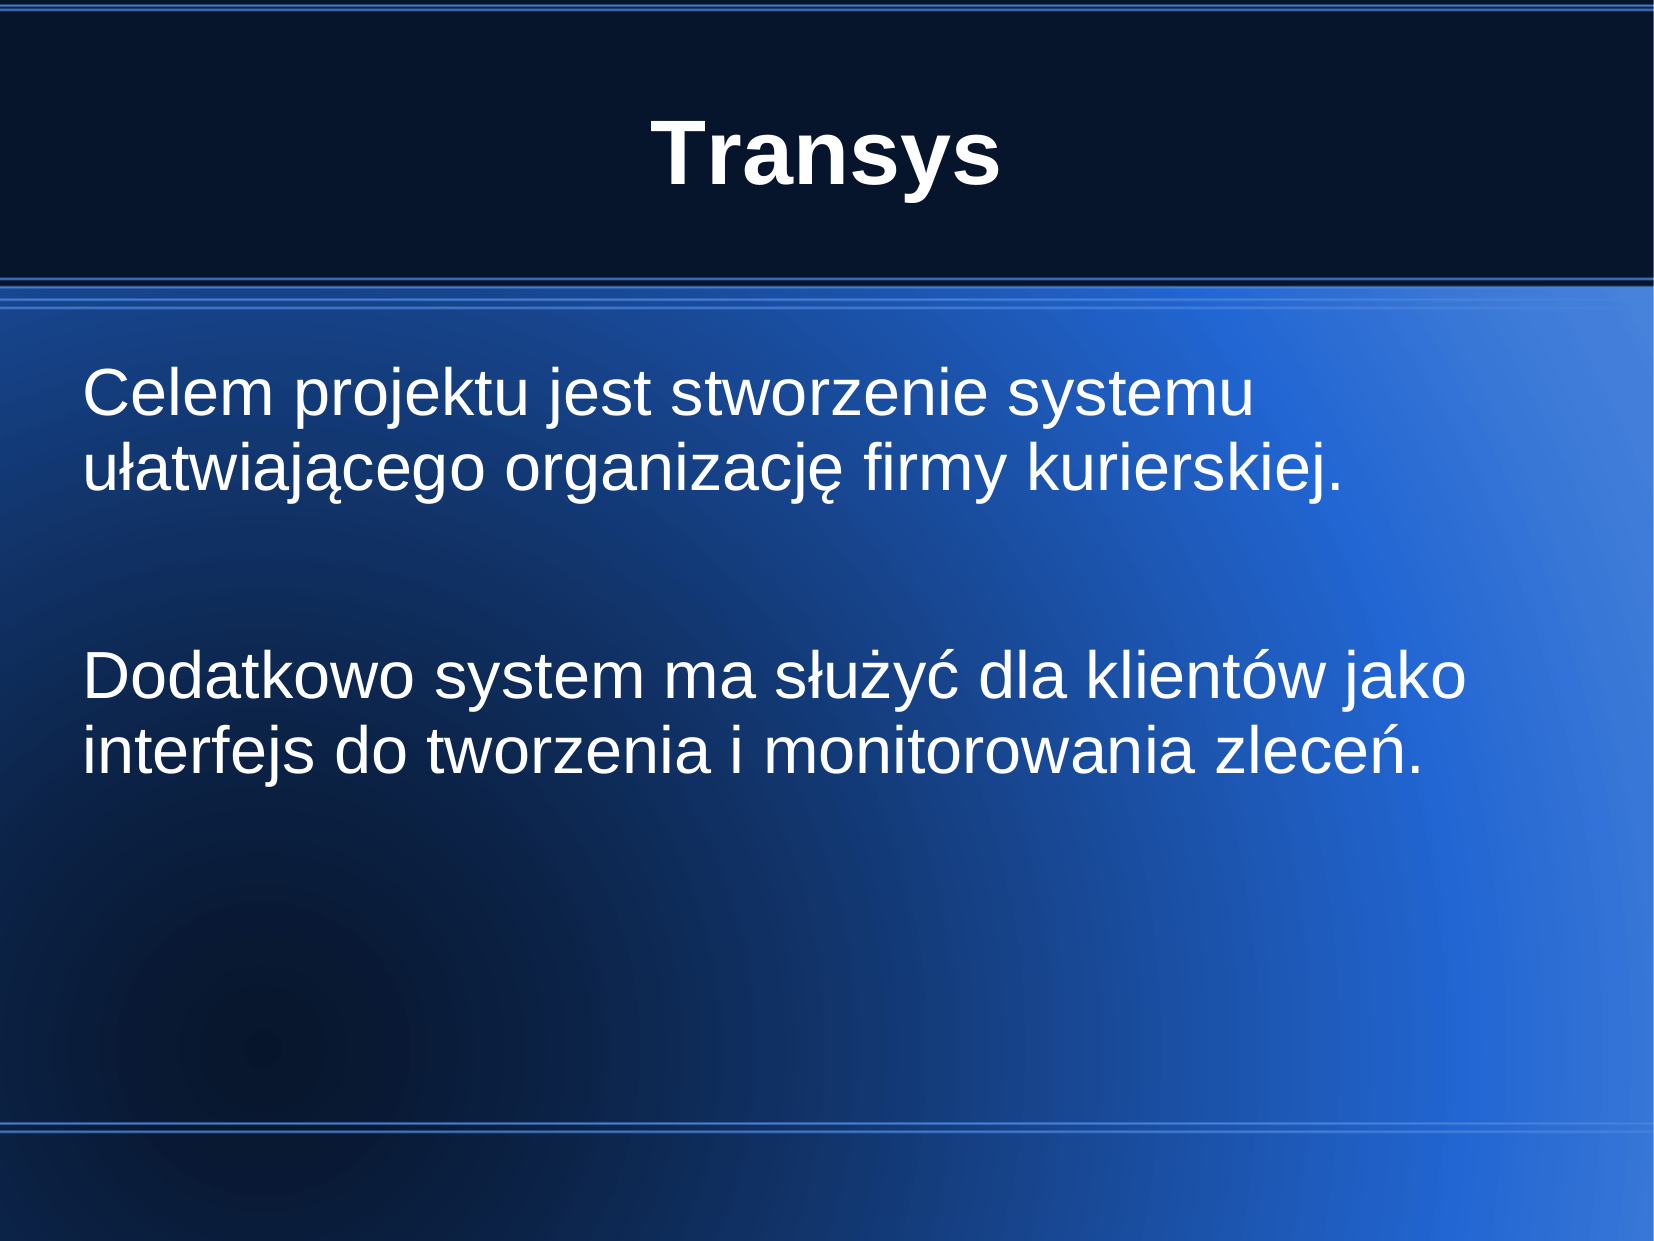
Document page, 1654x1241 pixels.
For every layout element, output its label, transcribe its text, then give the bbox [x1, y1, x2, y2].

picture [0, 0, 1654, 1241]
title Transys [82, 49, 1571, 257]
list Celem projektu jest stworzenie systemu ułatwiającego organizację firmy kurierskiej. Dodatkowo system ma służyć dla klientów jako interfejs do tworzenia i monitorowania zleceń. [82, 355, 1571, 1075]
